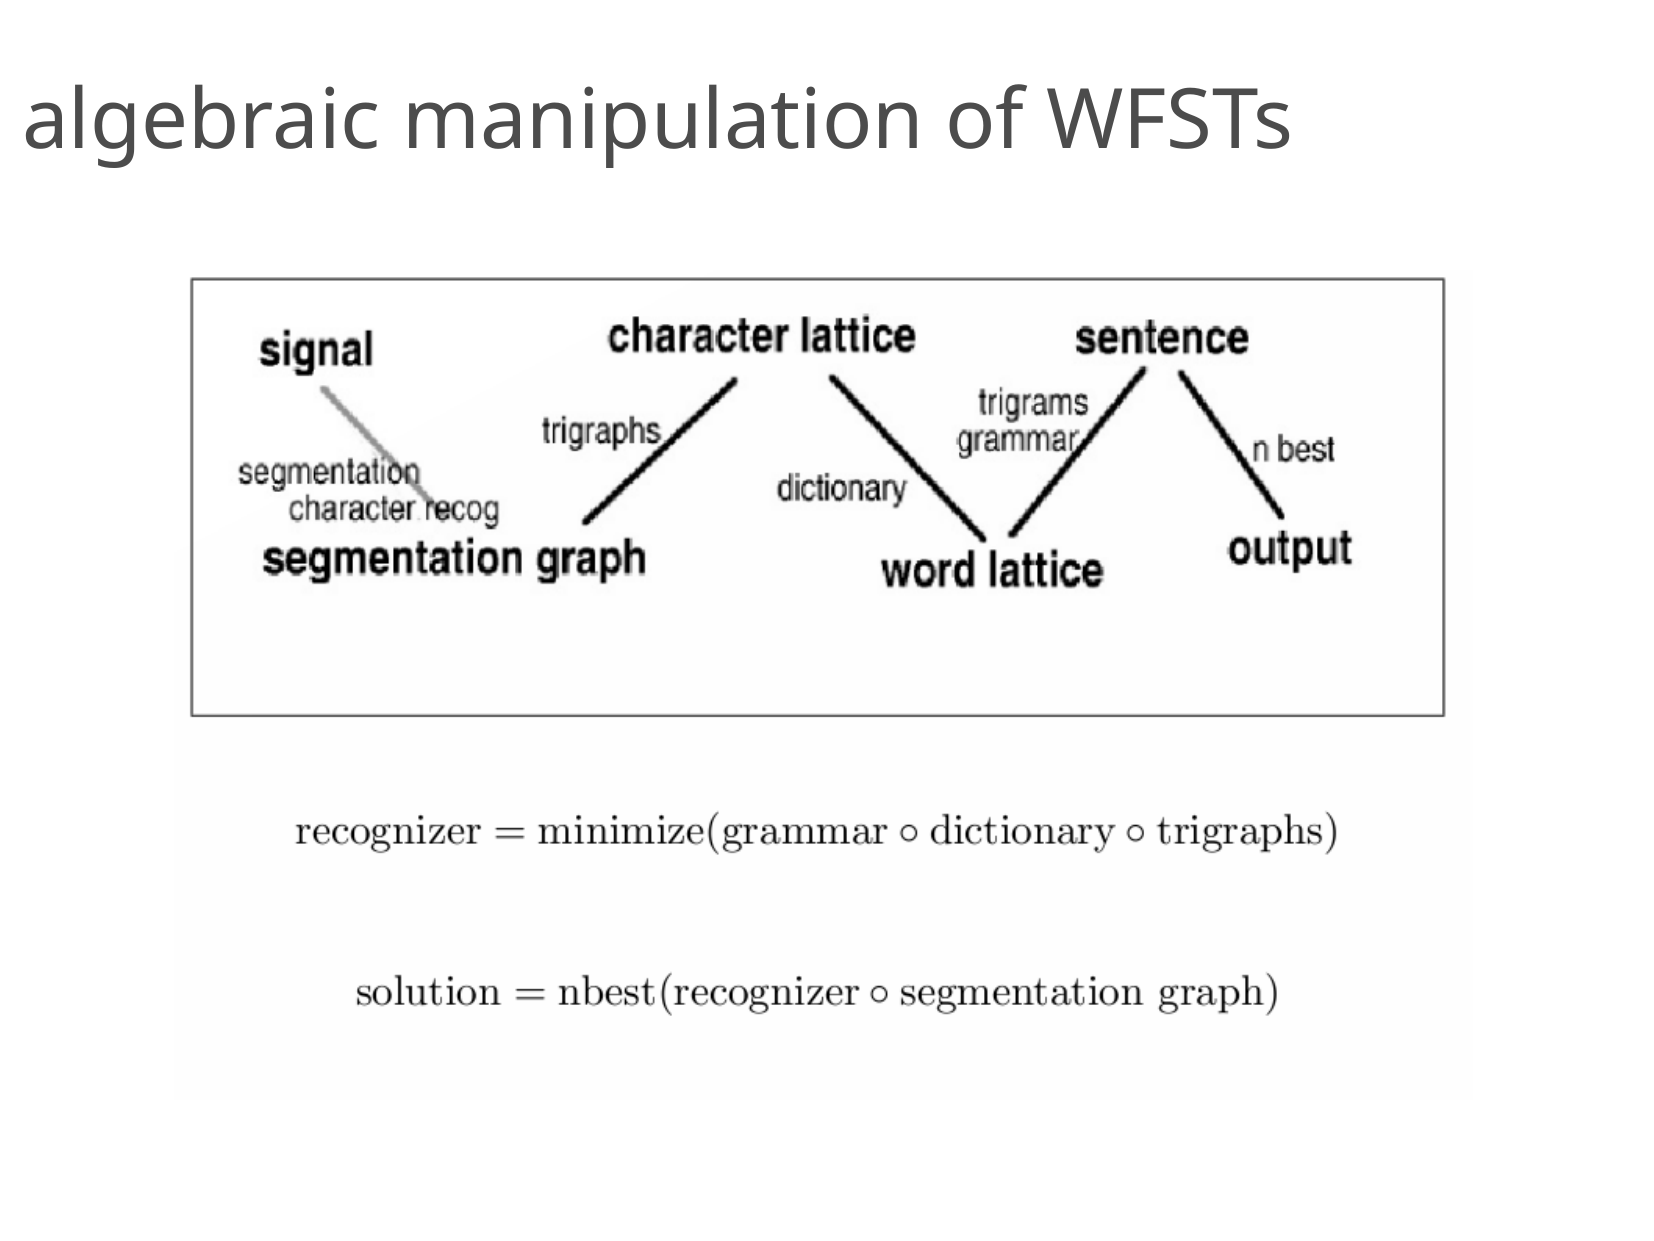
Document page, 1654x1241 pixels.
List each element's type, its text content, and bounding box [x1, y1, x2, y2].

title algebraic manipulation of WFSTs [22, 26, 1654, 205]
picture [174, 270, 1473, 1100]
